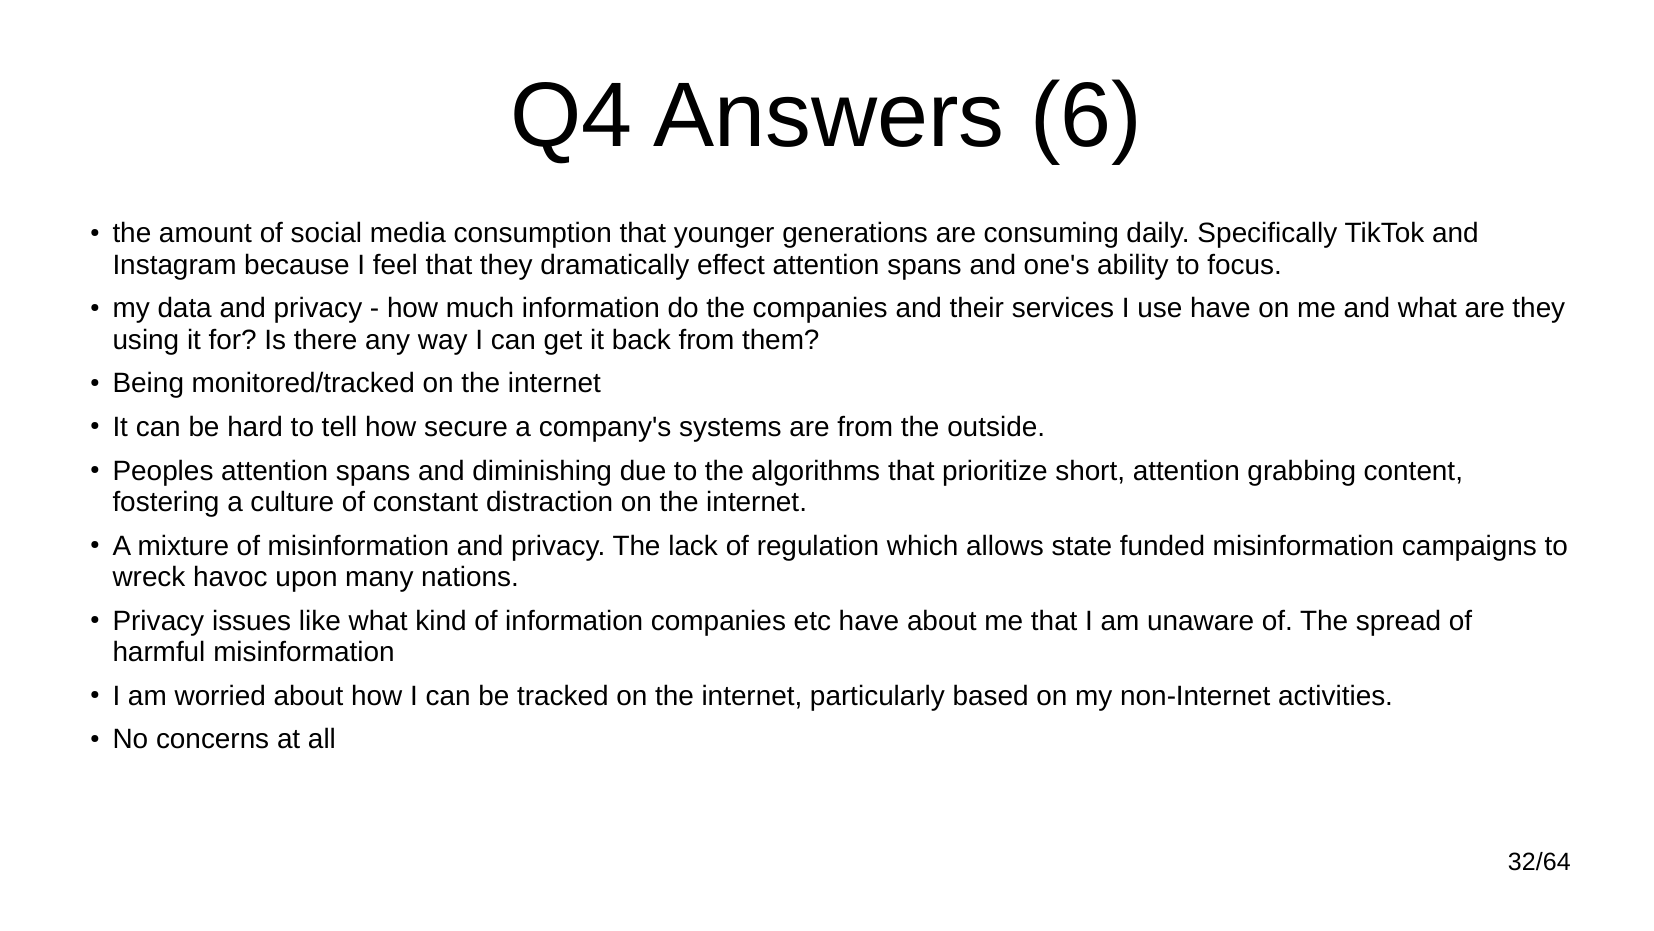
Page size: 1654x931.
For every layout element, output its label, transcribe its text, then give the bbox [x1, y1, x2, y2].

title Q4 Answers (6) [82, 37, 1571, 193]
list the amount of social media consumption that younger generations are consuming daily. Specifically TikTok and Instagram because I feel that they dramatically effect attention spans and one's ability to focus. my data and privacy - how much information do the companies and their services I use have on me and what are they using it for? Is there any way I can get it back from them? Being monitored/tracked on the internet It can be hard to tell how secure a company's systems are from the outside. Peoples attention spans and diminishing due to the algorithms that prioritize short, attention grabbing content, fostering a culture of constant distraction on the internet. A mixture of misinformation and privacy. The lack of regulation which allows state funded misinformation campaigns to wreck havoc upon many nations. Privacy issues like what kind of information companies etc have about me that I am unaware of. The spread of harmful misinformation I am worried about how I can be tracked on the internet, particularly based on my non-Internet activities. No concerns at all [82, 217, 1571, 758]
